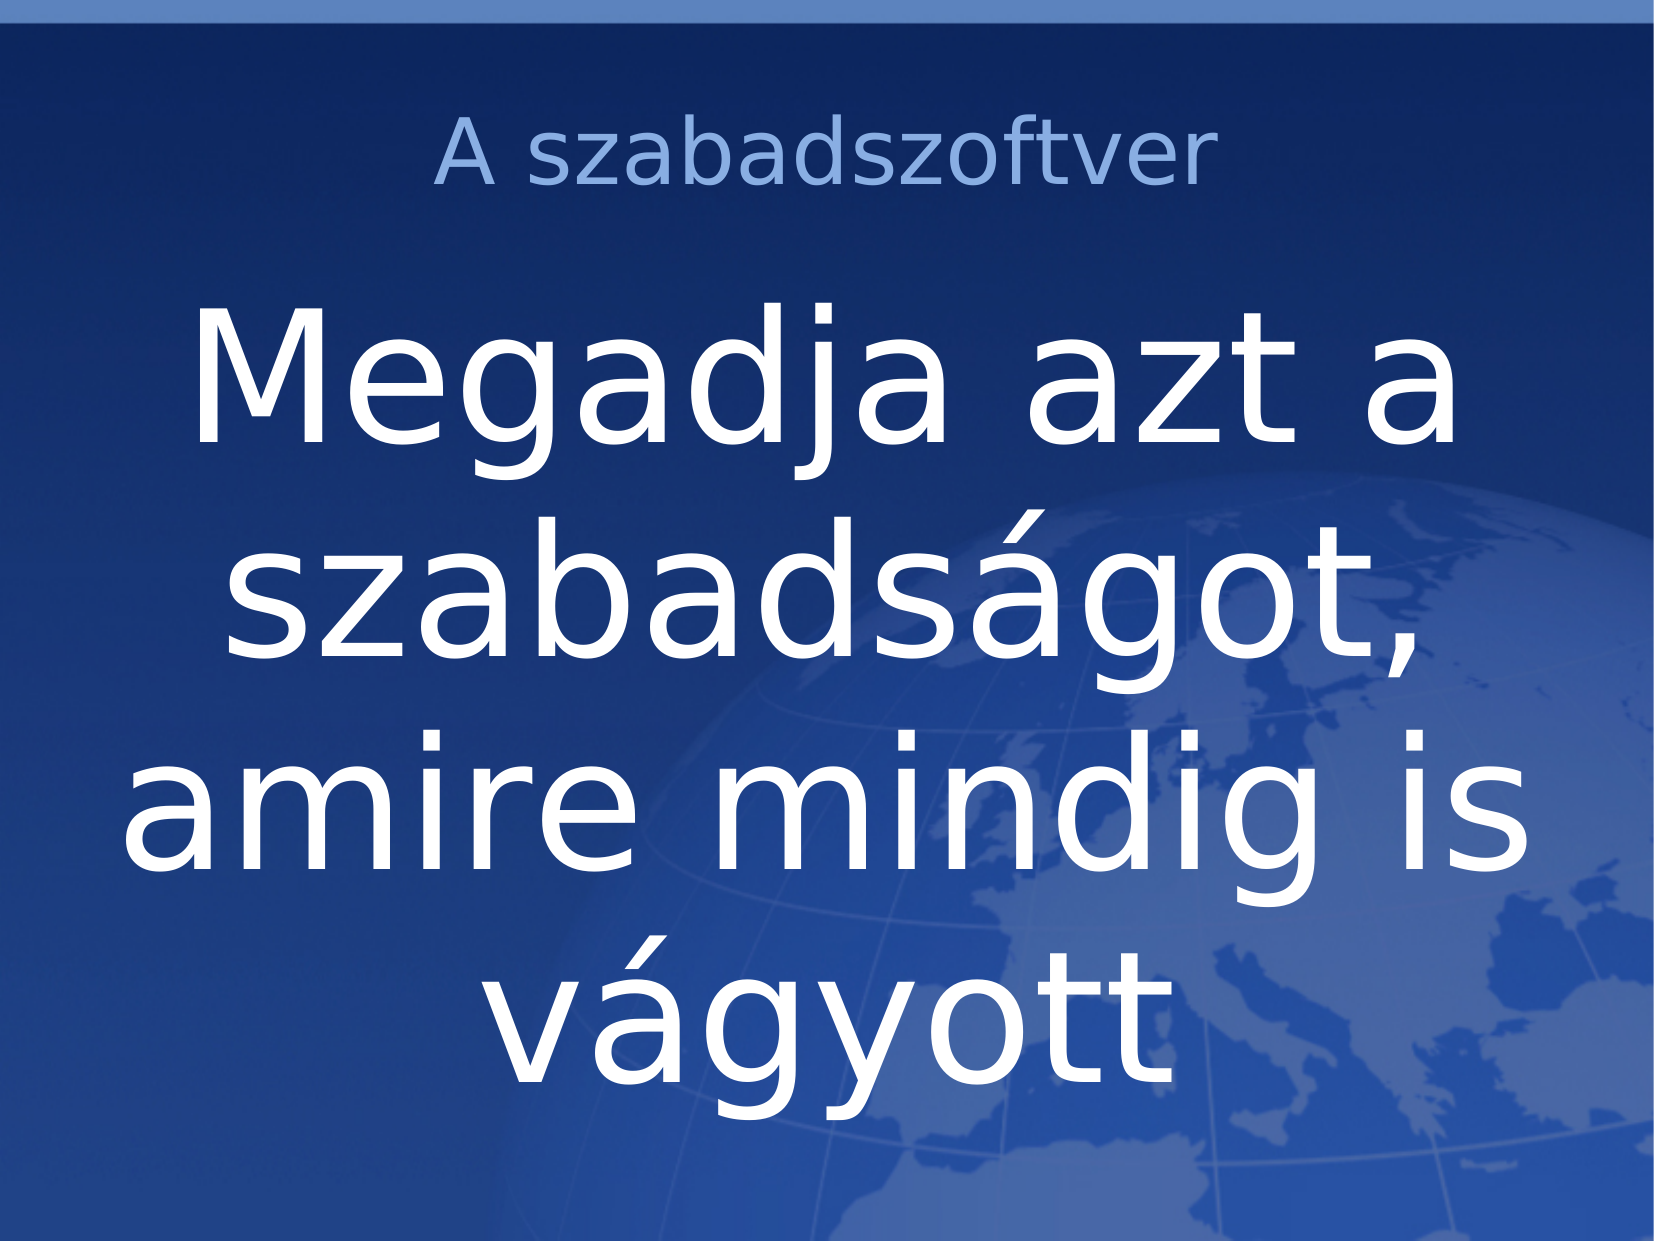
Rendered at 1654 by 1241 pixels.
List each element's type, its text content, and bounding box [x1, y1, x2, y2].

picture [0, 0, 1654, 1241]
title A szabadszoftver [82, 49, 1571, 257]
subtitle Megadja azt a szabadságot, amire mindig is vágyott [82, 272, 1571, 1126]
